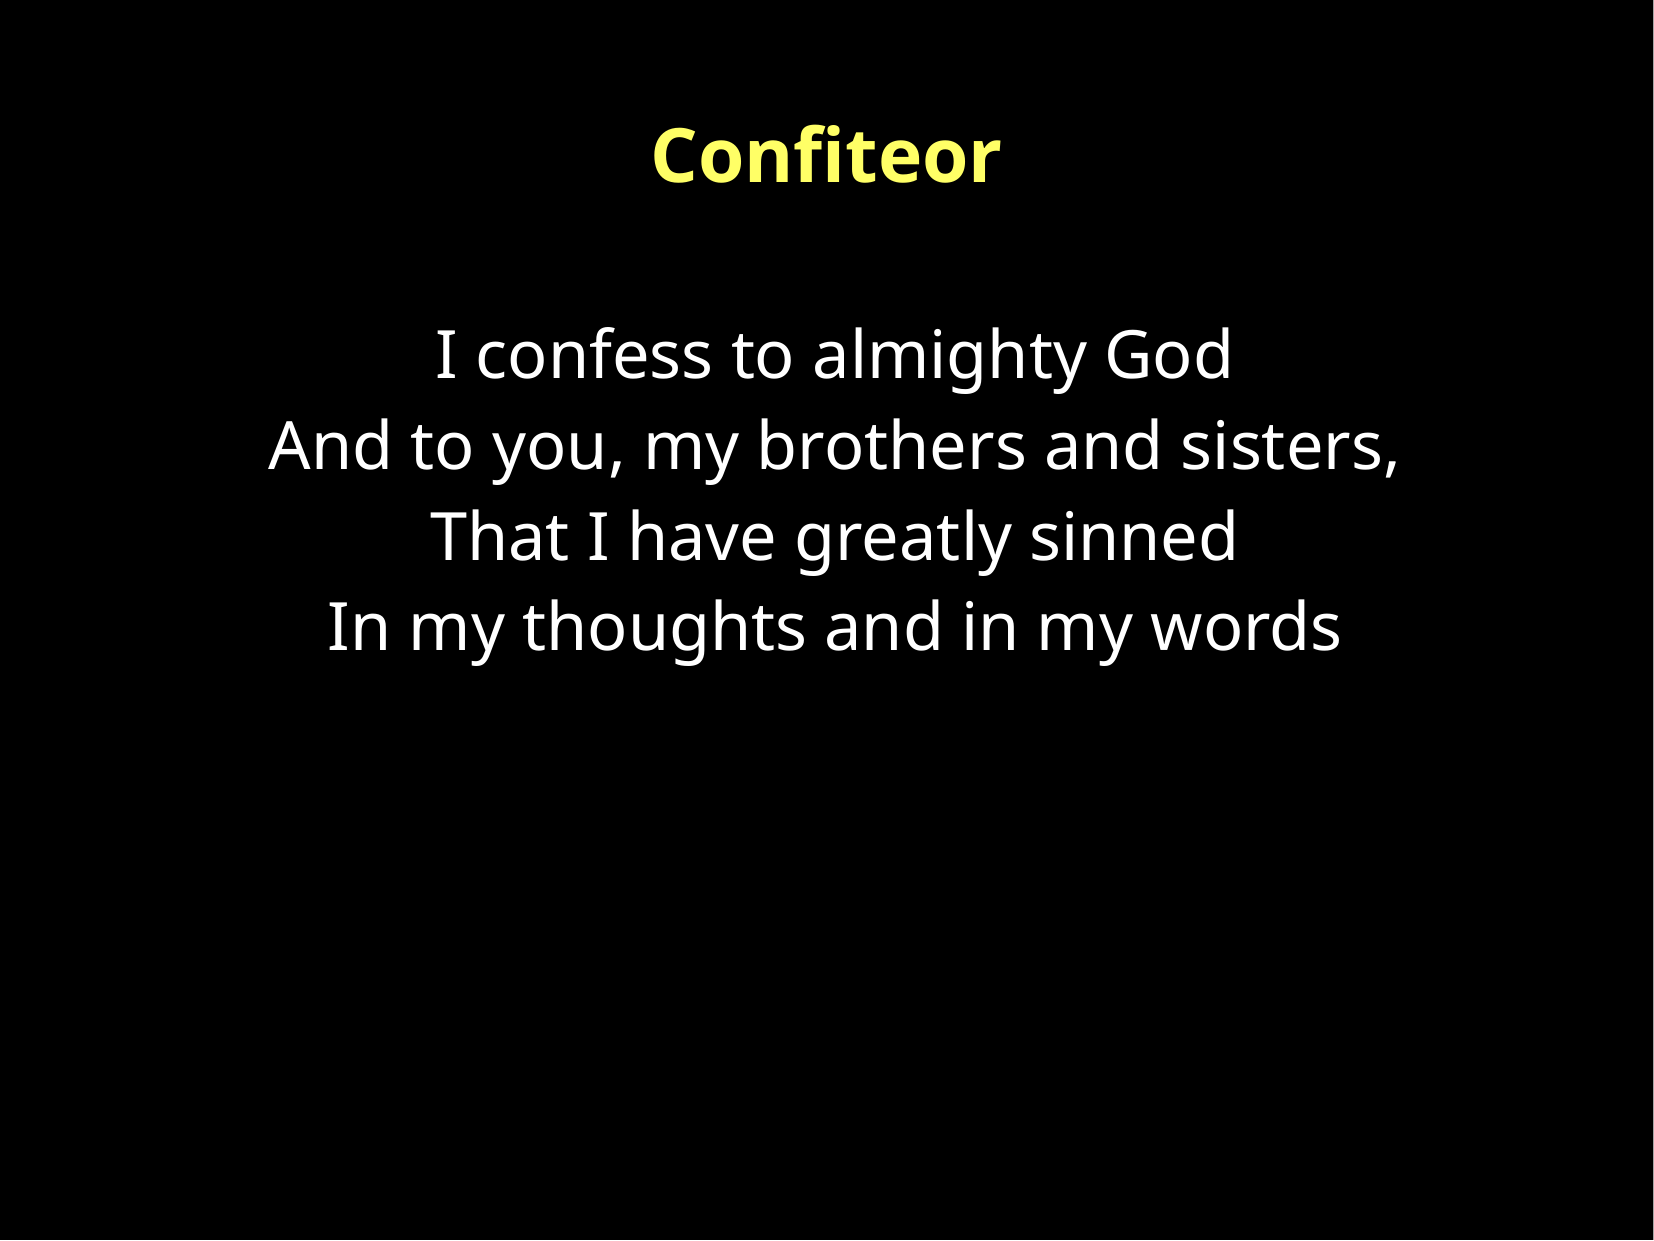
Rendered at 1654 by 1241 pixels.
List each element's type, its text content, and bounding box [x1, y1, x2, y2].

title Confiteor [82, 49, 1571, 257]
list I confess to almighty God And to you, my brothers and sisters, That I have greatly sinned In my thoughts and in my words [0, 307, 1654, 1229]
